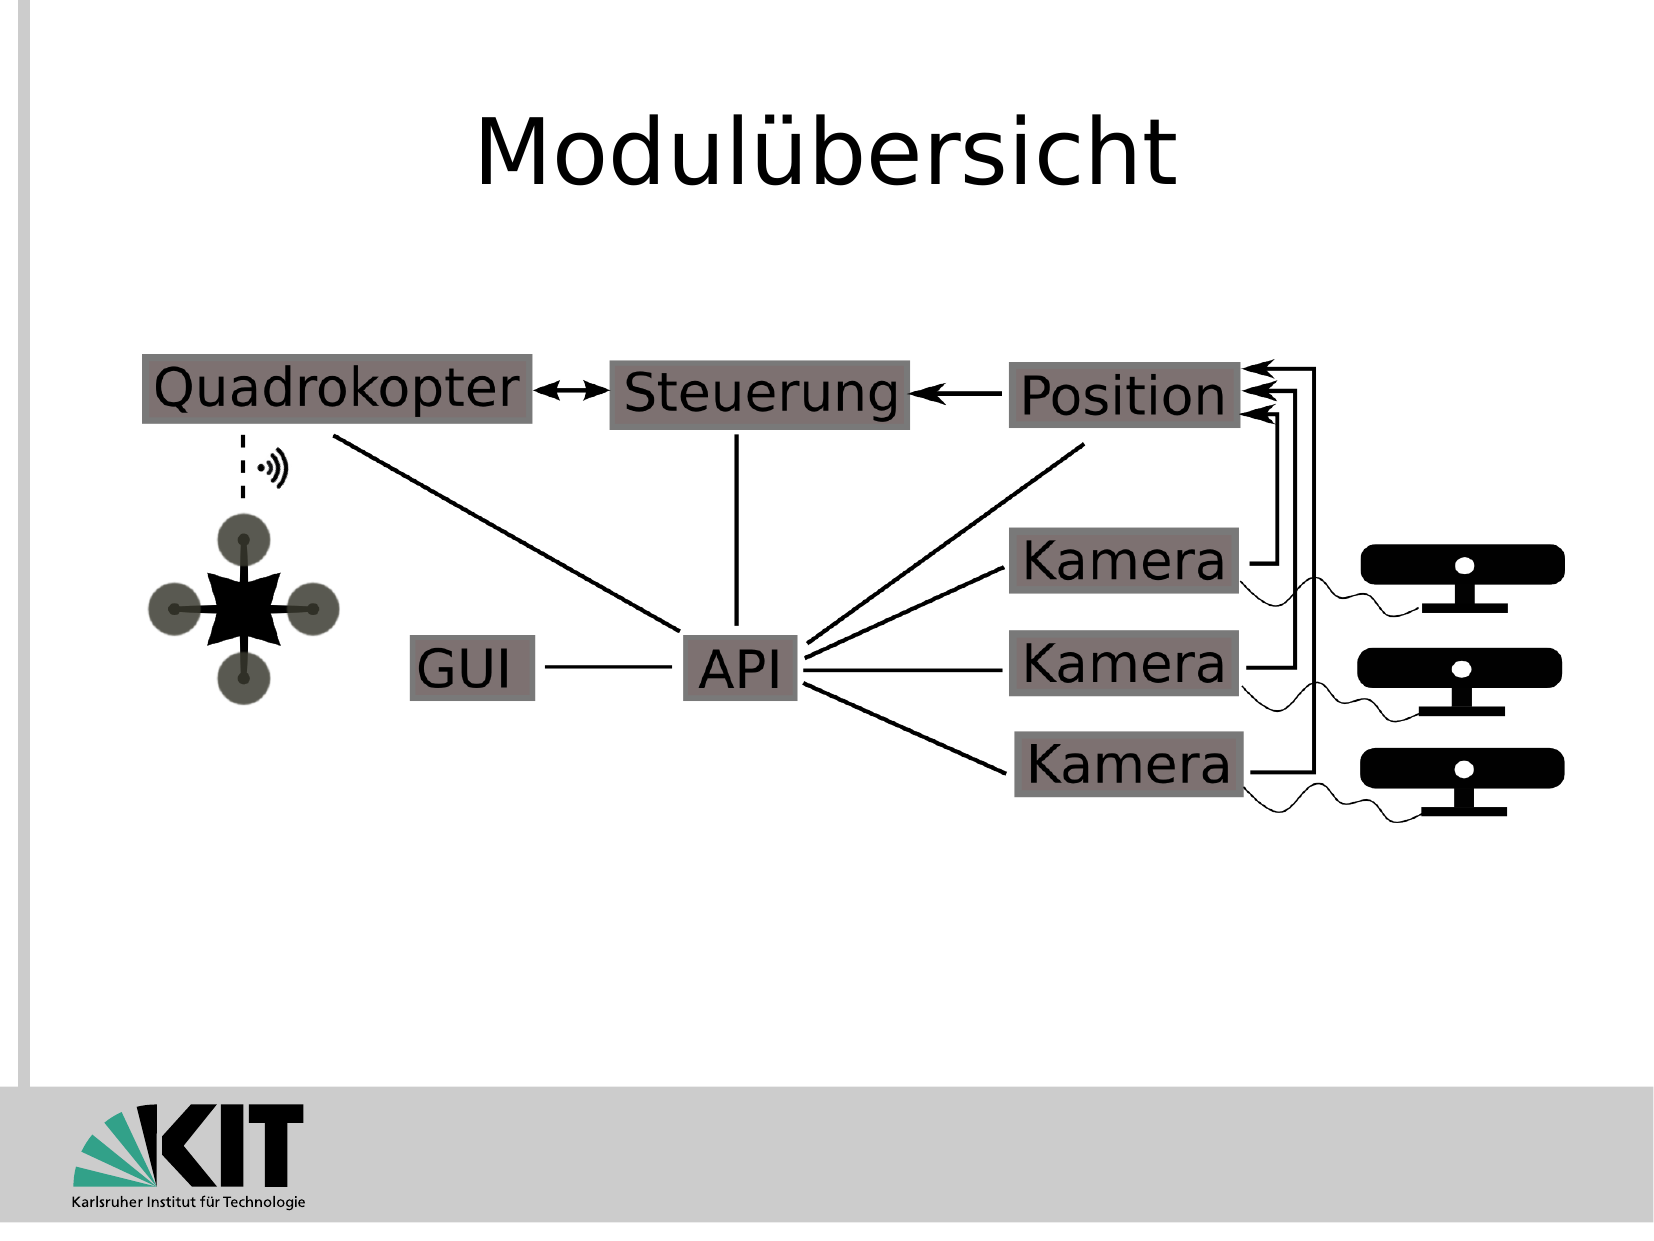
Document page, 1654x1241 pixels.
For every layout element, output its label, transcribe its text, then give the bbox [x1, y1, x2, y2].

picture [142, 354, 1565, 824]
picture [70, 1098, 308, 1217]
text_box [0, 1086, 1654, 1223]
title Modulübersicht [82, 49, 1571, 257]
